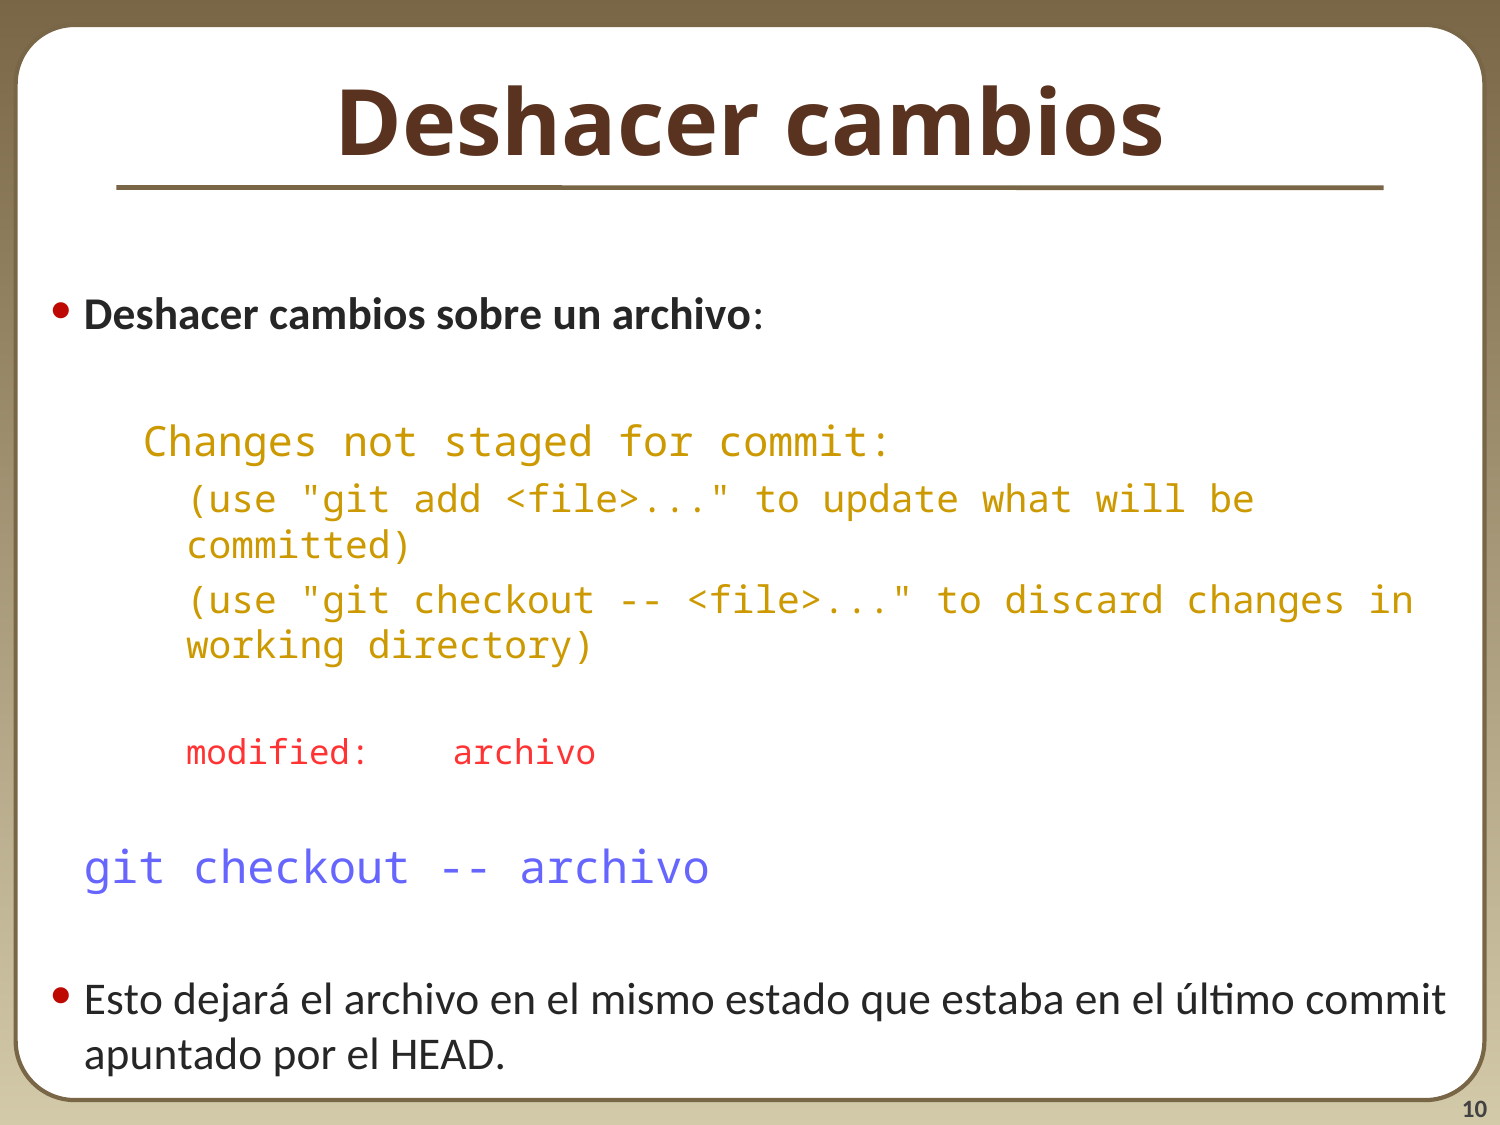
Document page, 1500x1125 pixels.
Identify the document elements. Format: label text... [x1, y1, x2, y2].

list Deshacer cambios sobre un archivo: Changes not staged for commit: (use "git add <file>..." to update what will be committed) (use "git checkout -- <file>..." to discard changes in working directory) modified: archivo git checkout -- archivo Esto dejará el archivo en el mismo estado que estaba en el último commit apuntado por el HEAD. [0, 210, 1500, 1096]
title Deshacer cambios [0, 24, 1500, 210]
